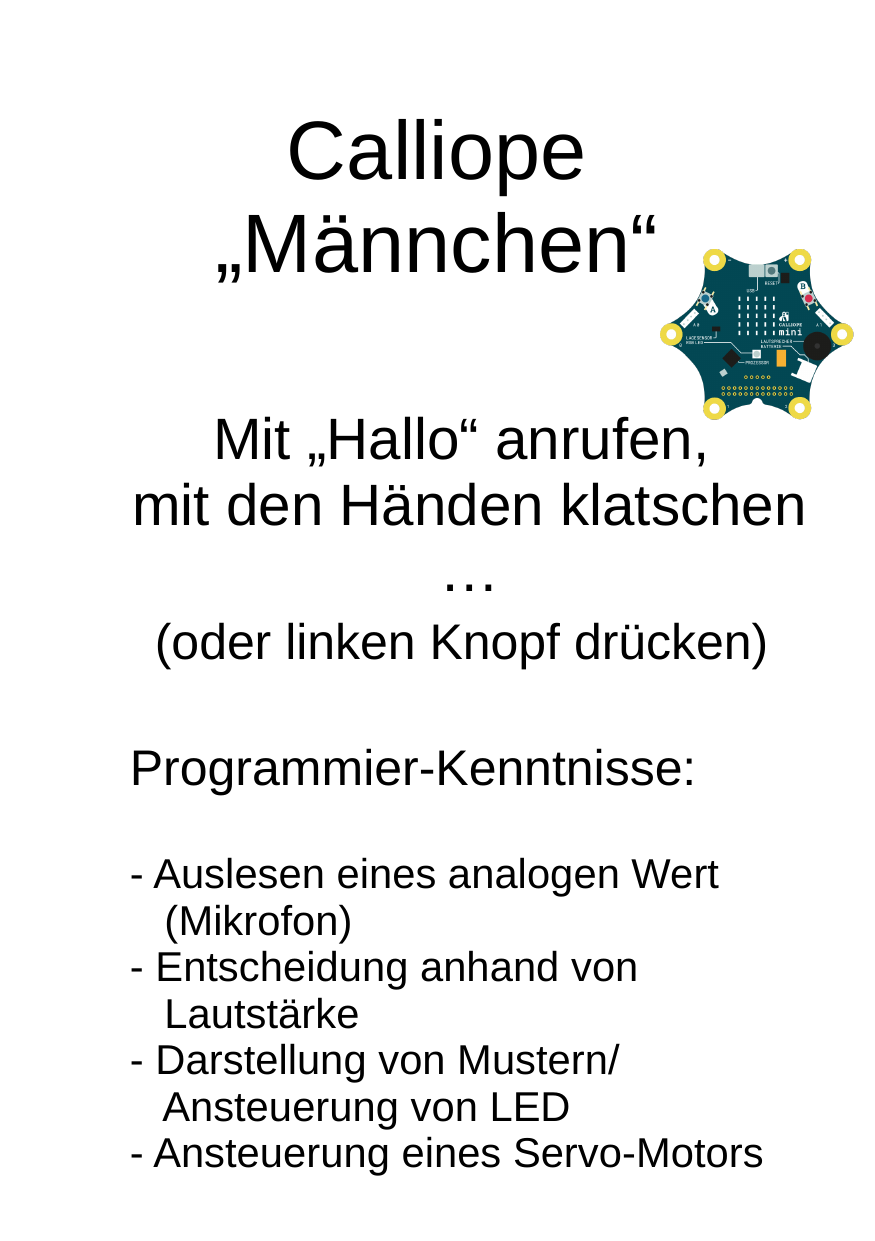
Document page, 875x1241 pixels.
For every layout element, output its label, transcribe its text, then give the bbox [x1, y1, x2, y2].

picture [637, 247, 874, 426]
title Calliope „Männchen“ [96, 103, 778, 292]
subtitle Mit „Hallo“ anrufen, mit den Händen klatschen … (oder linken Knopf drücken) Programmier-Kenntnisse: - Auslesen eines analogen Wert (Mikrofon) - Entscheidung anhand von Lautstärke - Darstellung von Mustern/ Ansteuerung von LED - Ansteuerung eines Servo-Motors [129, 407, 811, 1224]
